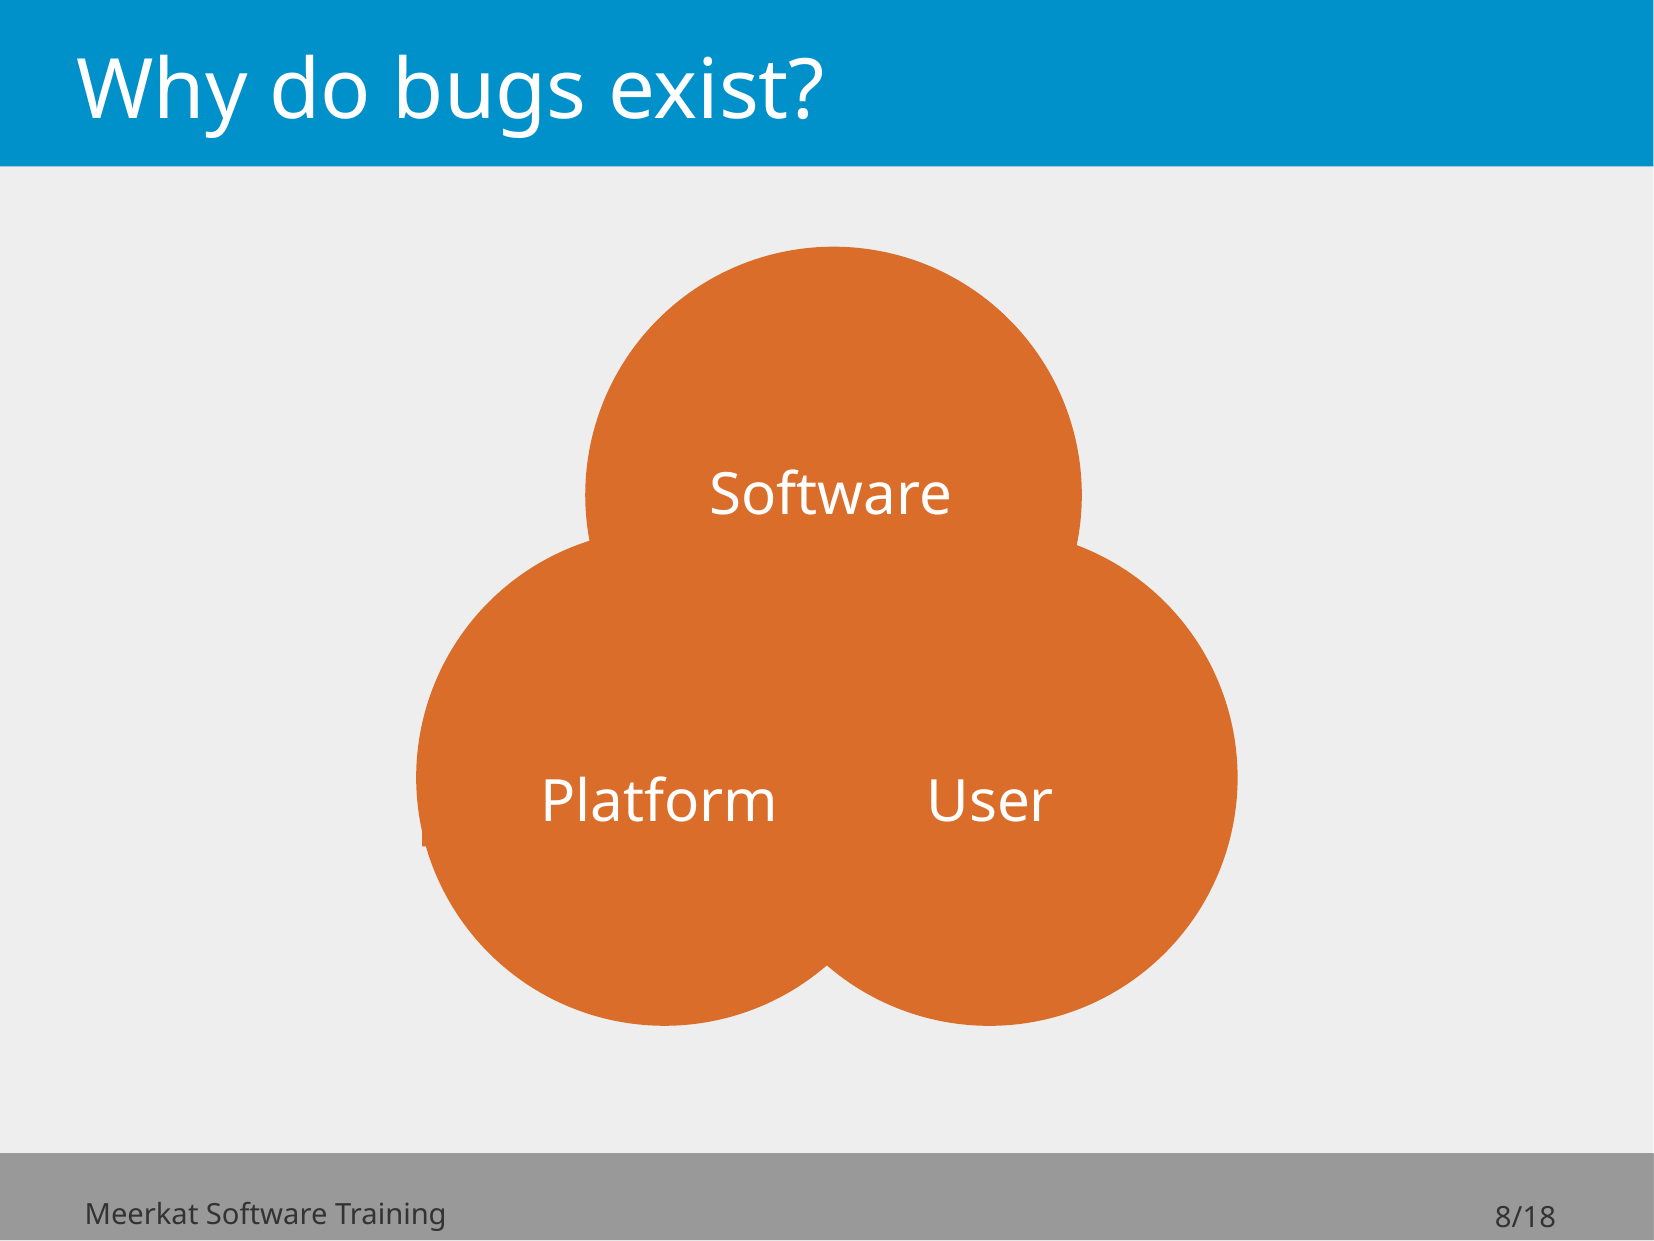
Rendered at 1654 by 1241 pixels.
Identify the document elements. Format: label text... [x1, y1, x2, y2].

text_box Software [593, 445, 1069, 519]
text_box [416, 246, 1238, 1026]
text_box User [897, 752, 1228, 826]
text_box Platform [422, 752, 897, 826]
text_box Why do bugs exist? [61, 28, 1566, 210]
